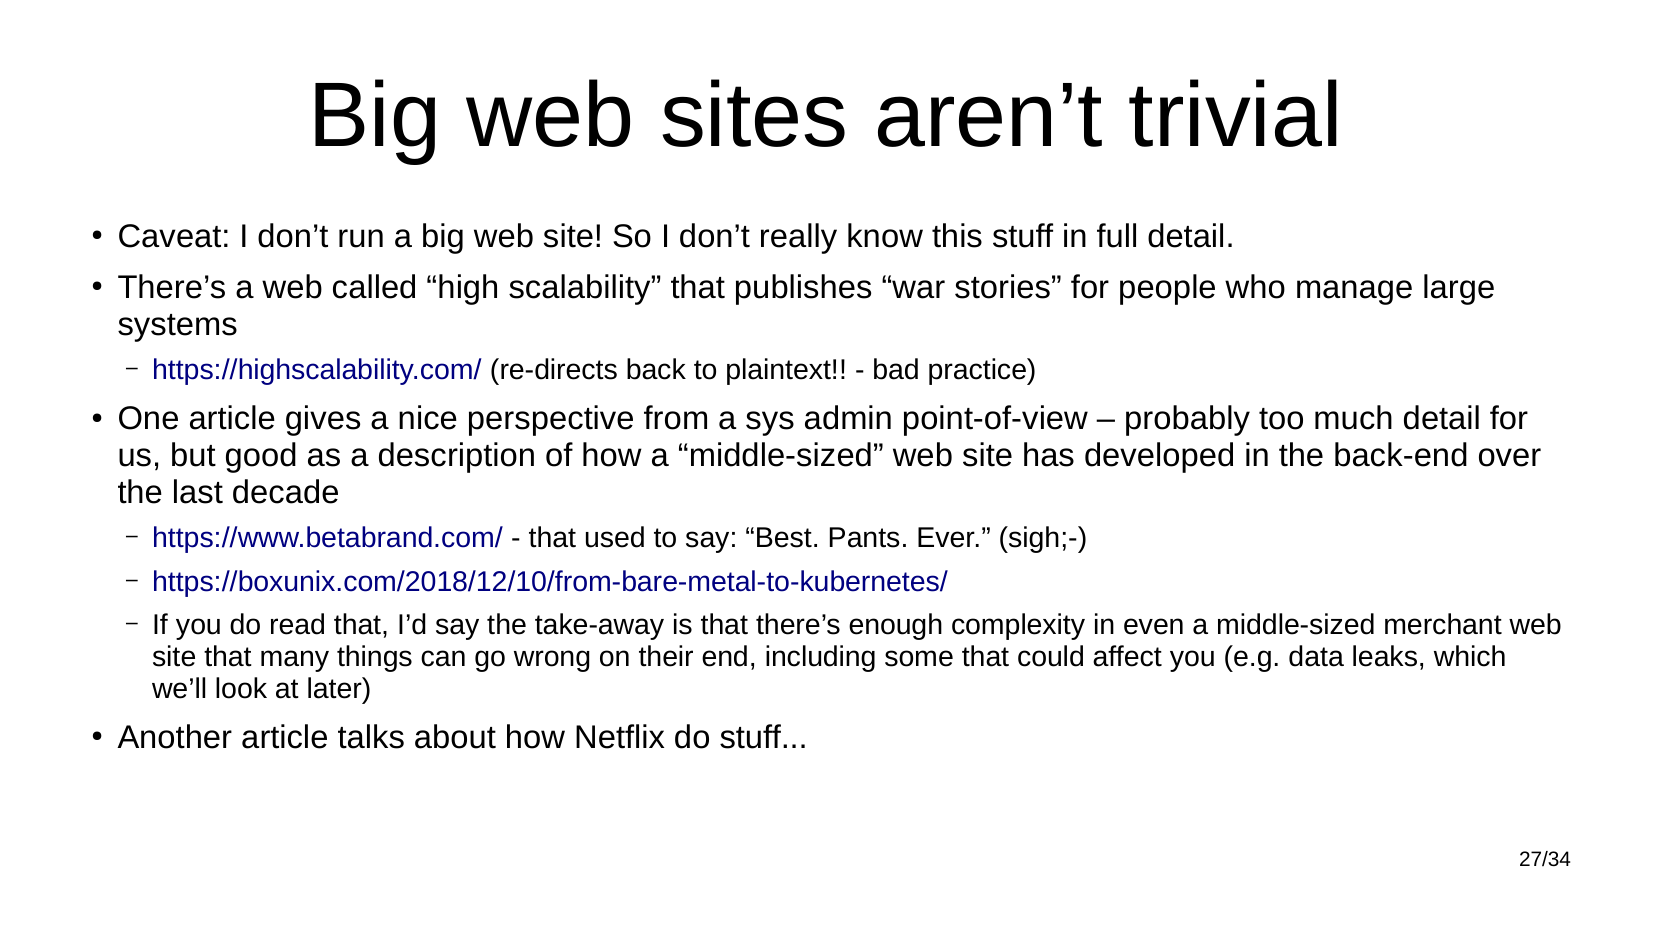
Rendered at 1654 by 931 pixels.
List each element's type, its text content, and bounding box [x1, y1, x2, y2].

title Big web sites aren’t trivial [82, 37, 1571, 193]
list Caveat: I don’t run a big web site! So I don’t really know this stuff in full detail. There’s a web called “high scalability” that publishes “war stories” for people who manage large systems https://highscalability.com/ (re-directs back to plaintext!! - bad practice) One article gives a nice perspective from a sys admin point-of-view – probably too much detail for us, but good as a description of how a “middle-sized” web site has developed in the back-end over the last decade https://www.betabrand.com/ - that used to say: “Best. Pants. Ever.” (sigh;-) https://boxunix.com/2018/12/10/from-bare-metal-to-kubernetes/ If you do read that, I’d say the take-away is that there’s enough complexity in even a middle-sized merchant web site that many things can go wrong on their end, including some that could affect you (e.g. data leaks, which we’ll look at later) Another article talks about how Netflix do stuff... [82, 217, 1571, 758]
